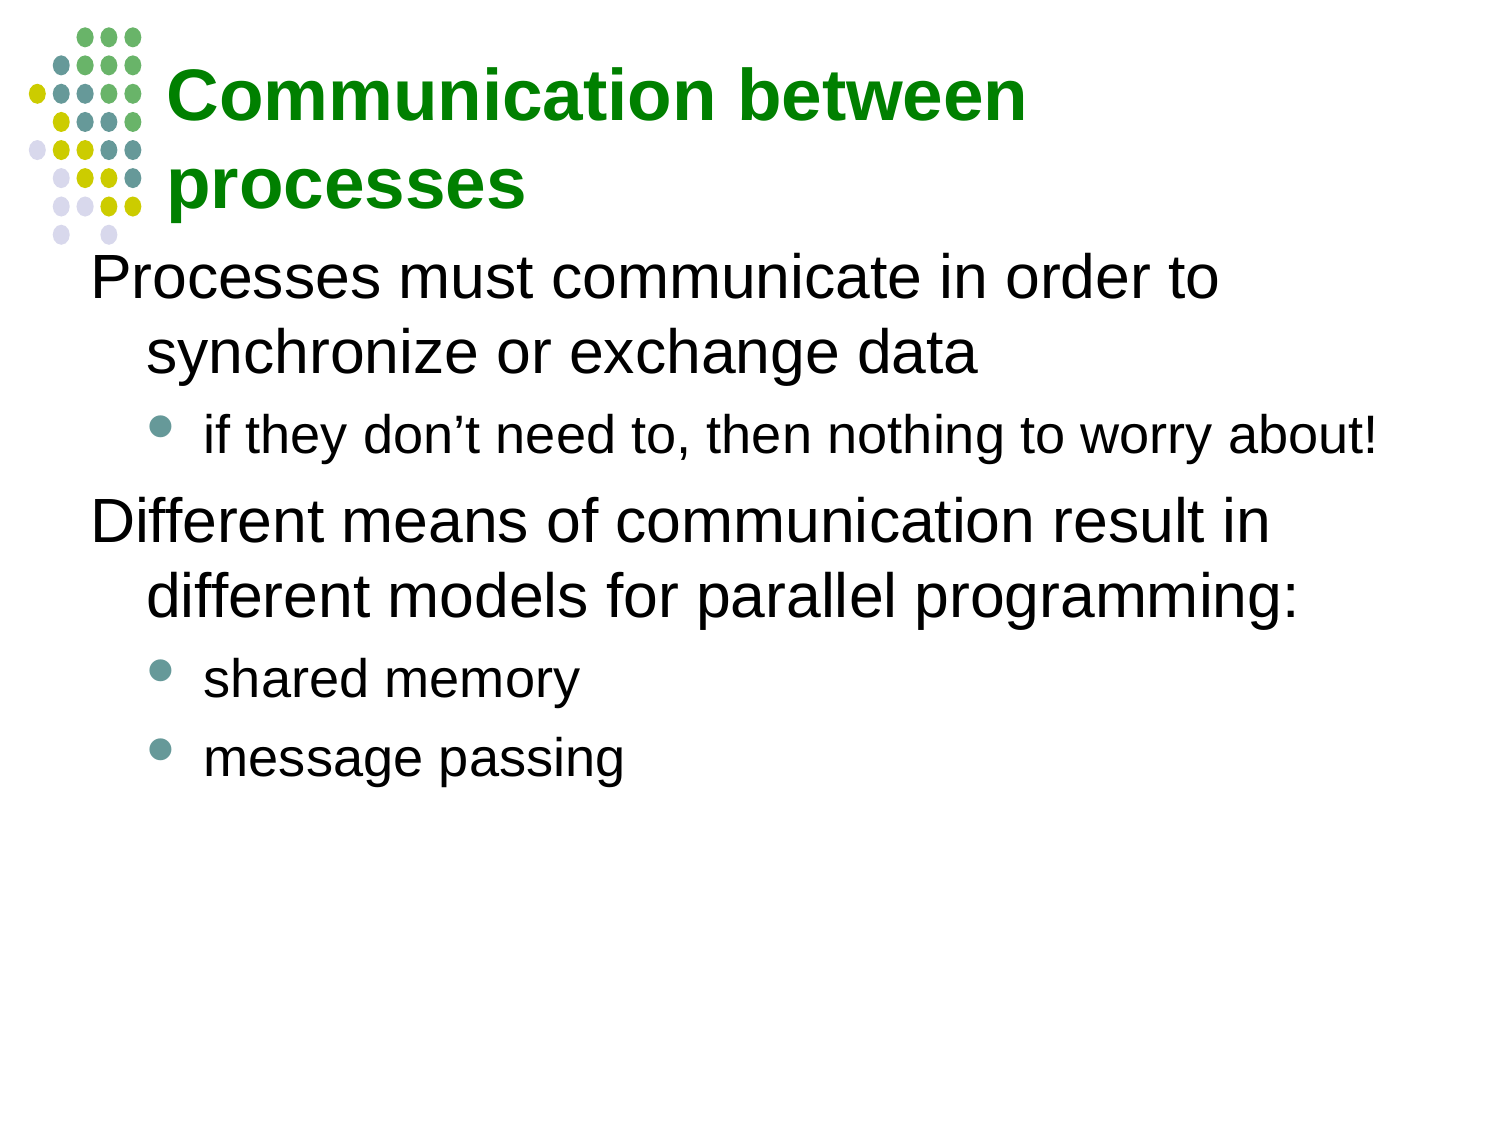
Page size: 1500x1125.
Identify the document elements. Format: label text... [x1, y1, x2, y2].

list Processes must communicate in order to synchronize or exchange data if they don’t need to, then nothing to worry about! Different means of communication result in different models for parallel programming: shared memory message passing [75, 228, 1426, 1006]
title Communication between processes [151, 40, 1390, 228]
